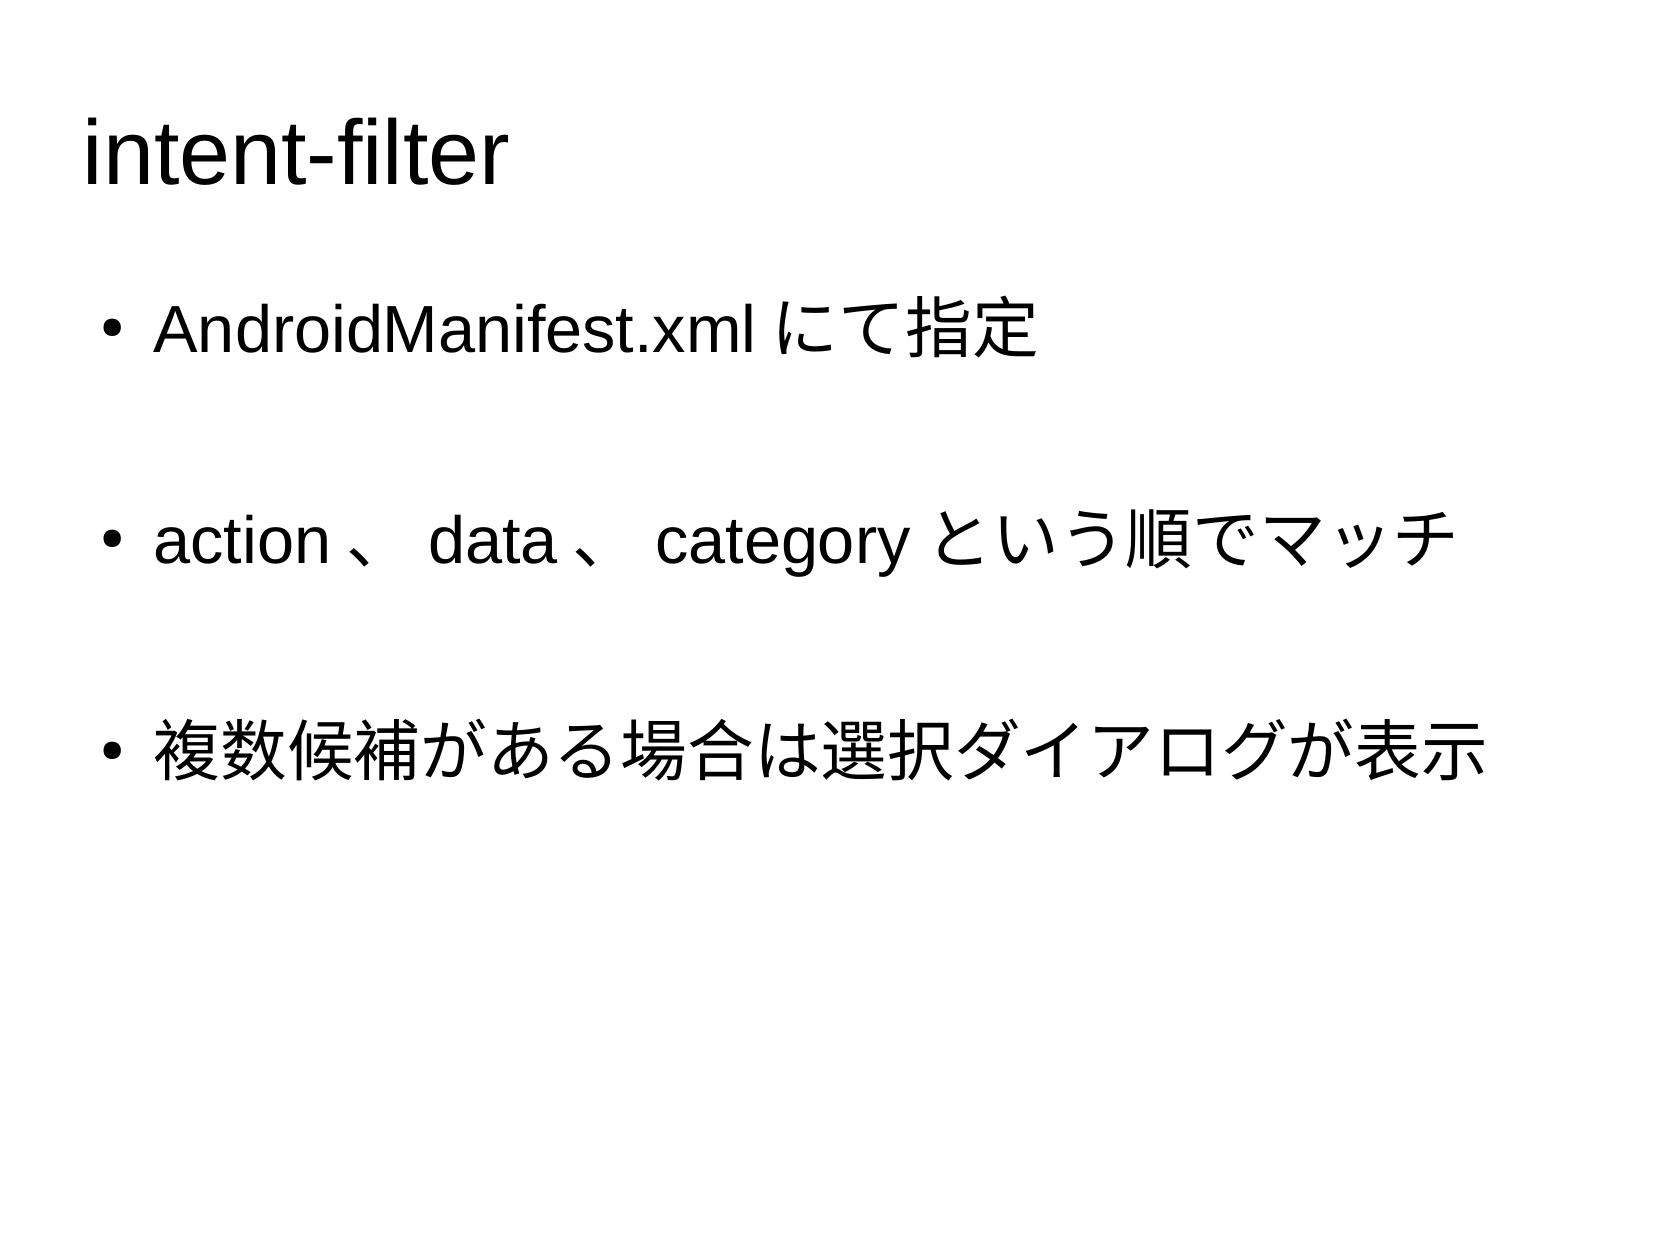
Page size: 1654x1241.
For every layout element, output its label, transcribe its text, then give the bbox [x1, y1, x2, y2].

title intent-filter [82, 56, 1571, 250]
list AndroidManifest.xmlにて指定 action、data、categoryという順でマッチ 複数候補がある場合は選択ダイアログが表示 [82, 290, 1571, 1109]
